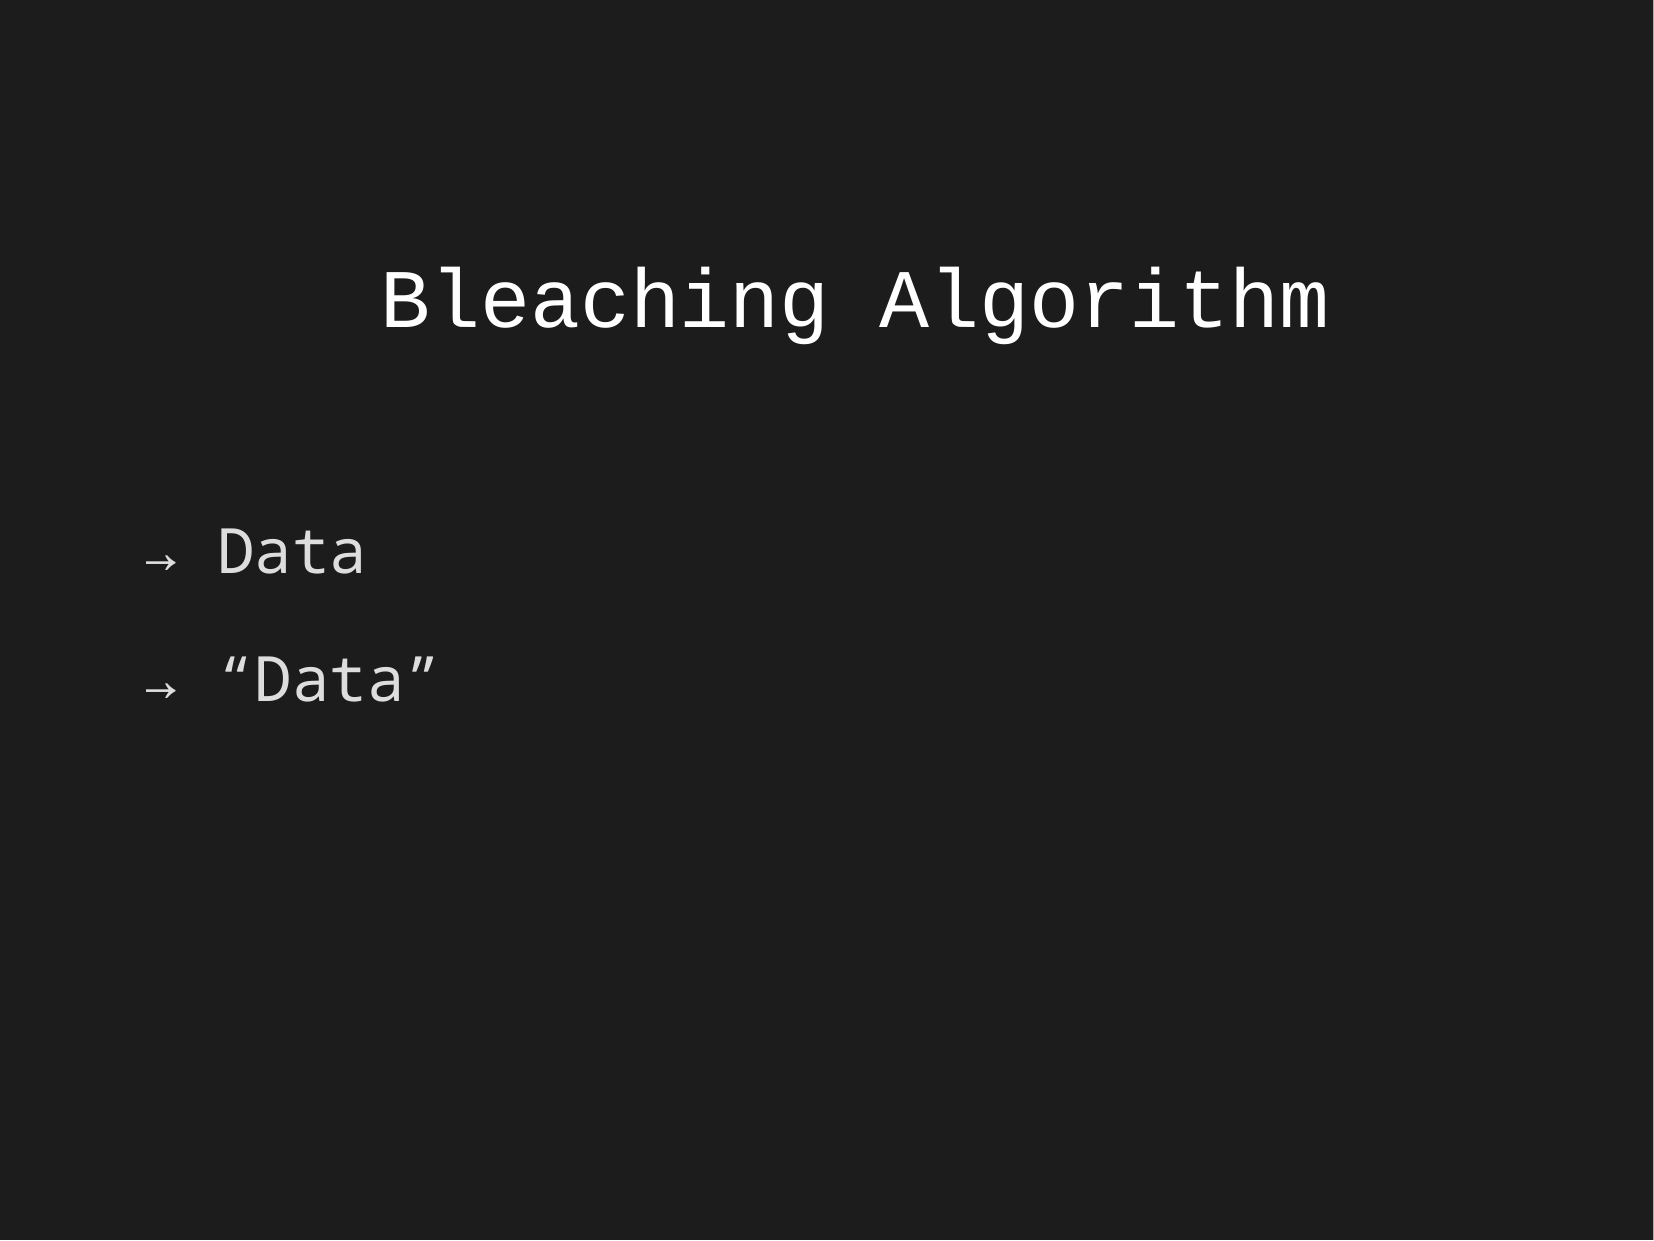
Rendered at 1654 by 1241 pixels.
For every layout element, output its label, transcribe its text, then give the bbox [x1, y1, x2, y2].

text_box Bleaching Algorithm → Data → “Data” [90, 250, 1621, 985]
